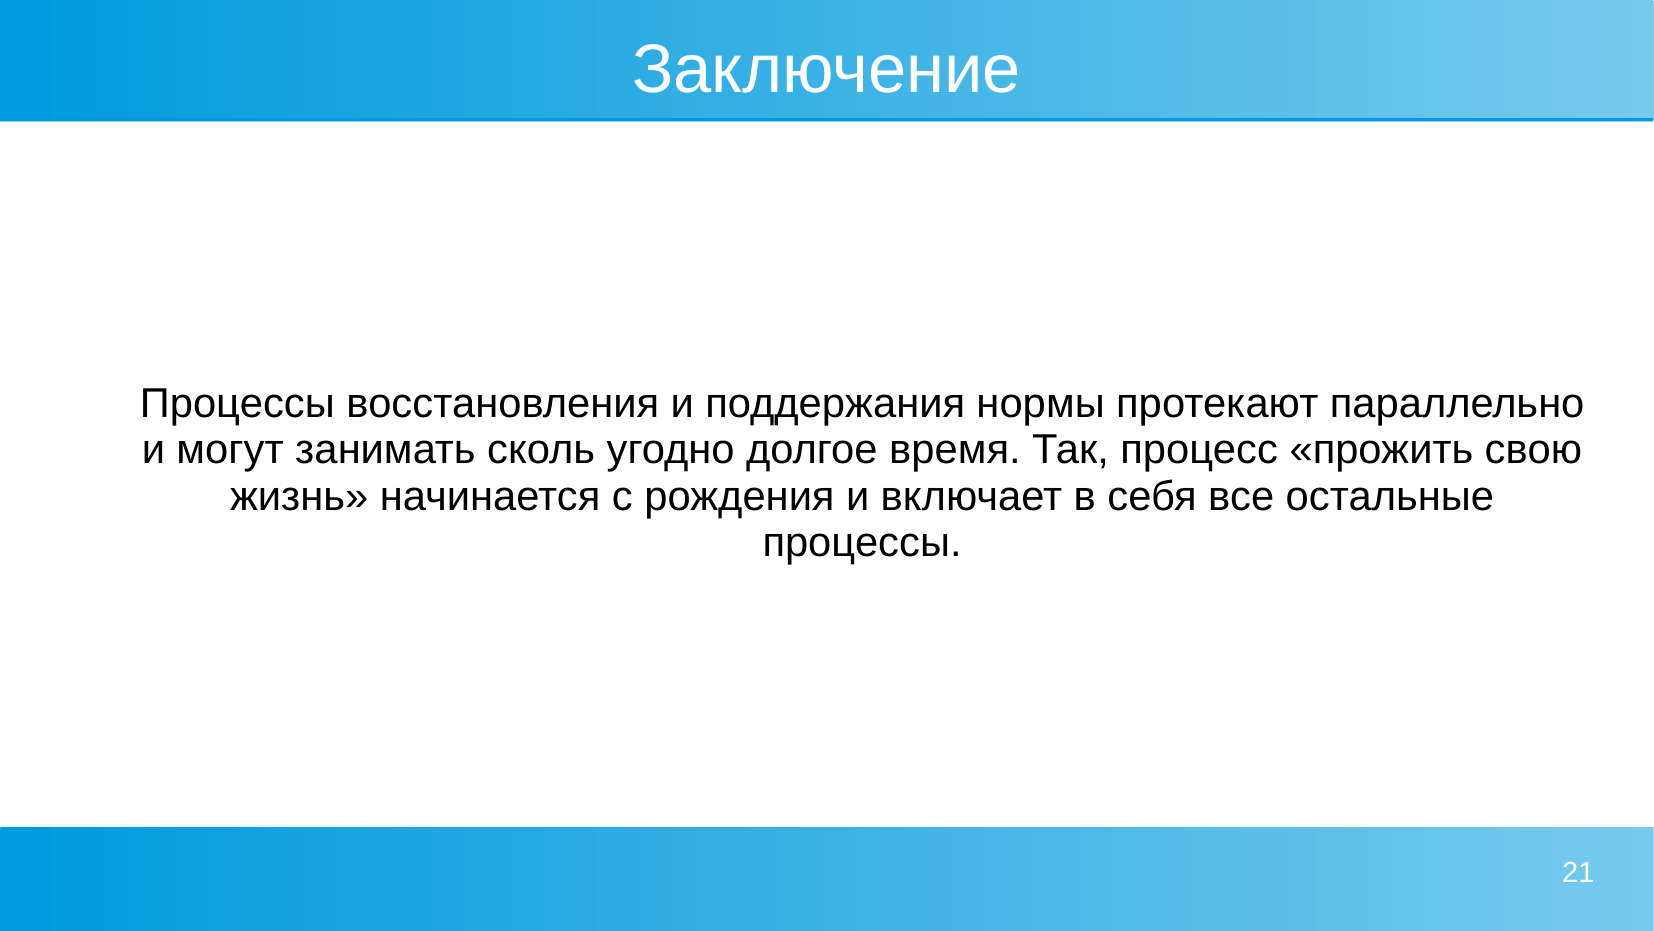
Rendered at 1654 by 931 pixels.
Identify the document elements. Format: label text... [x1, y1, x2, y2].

title Заключение [59, 29, 1595, 108]
list Процессы восстановления и поддержания нормы протекают параллельно и могут занимать сколь угодно долгое время. Так, процесс «прожить свою жизнь» начинается с рождения и включает в себя все остальные процессы. [59, 177, 1595, 768]
